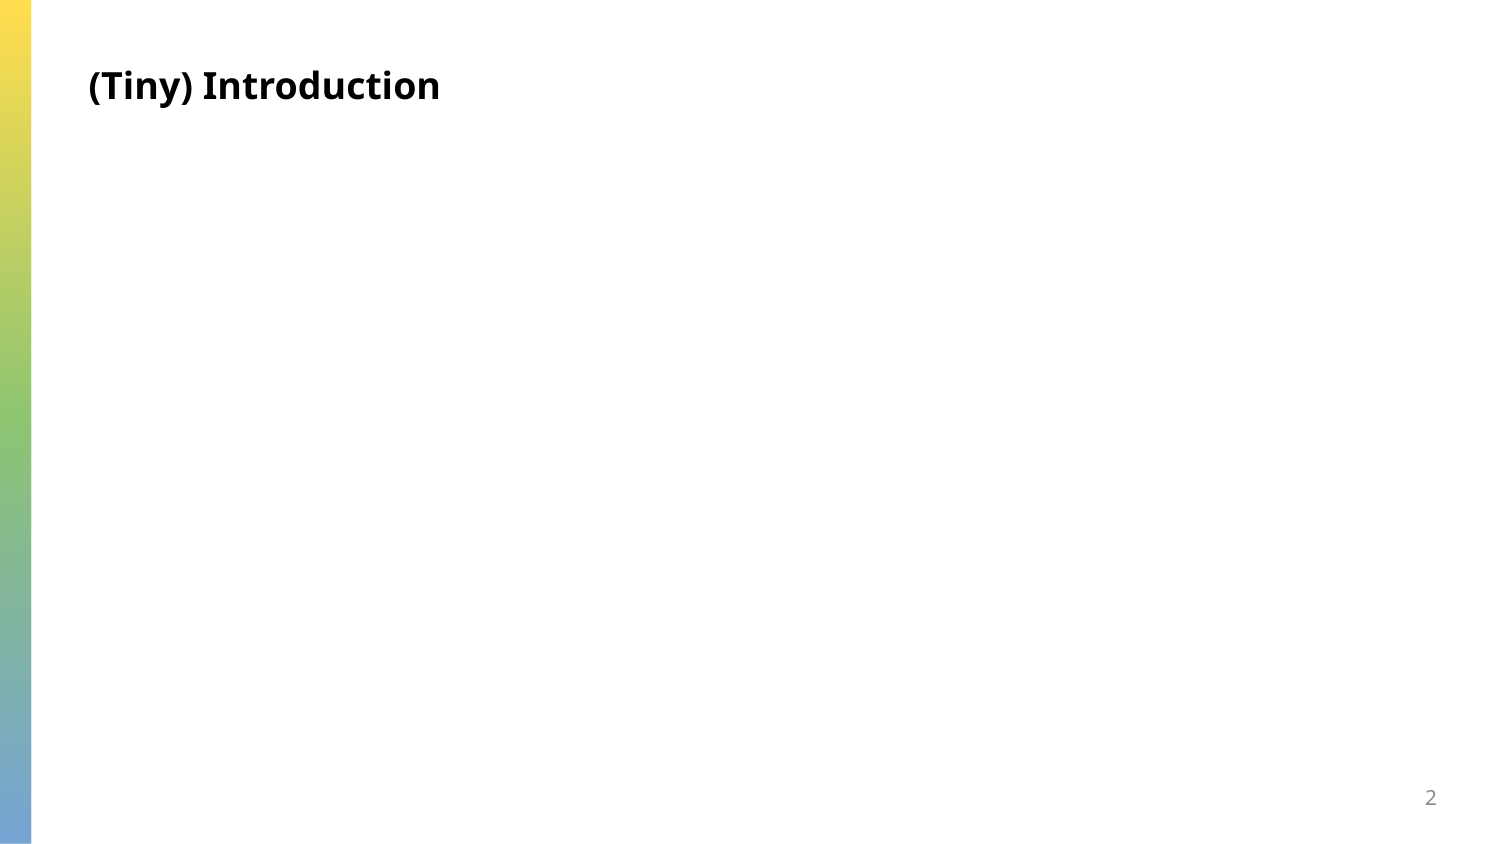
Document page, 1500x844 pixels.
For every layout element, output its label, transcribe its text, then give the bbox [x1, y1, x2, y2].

slide_number <number> [1240, 767, 1437, 813]
list (Tiny) Introduction [88, 61, 1442, 157]
picture [0, 0, 1500, 844]
